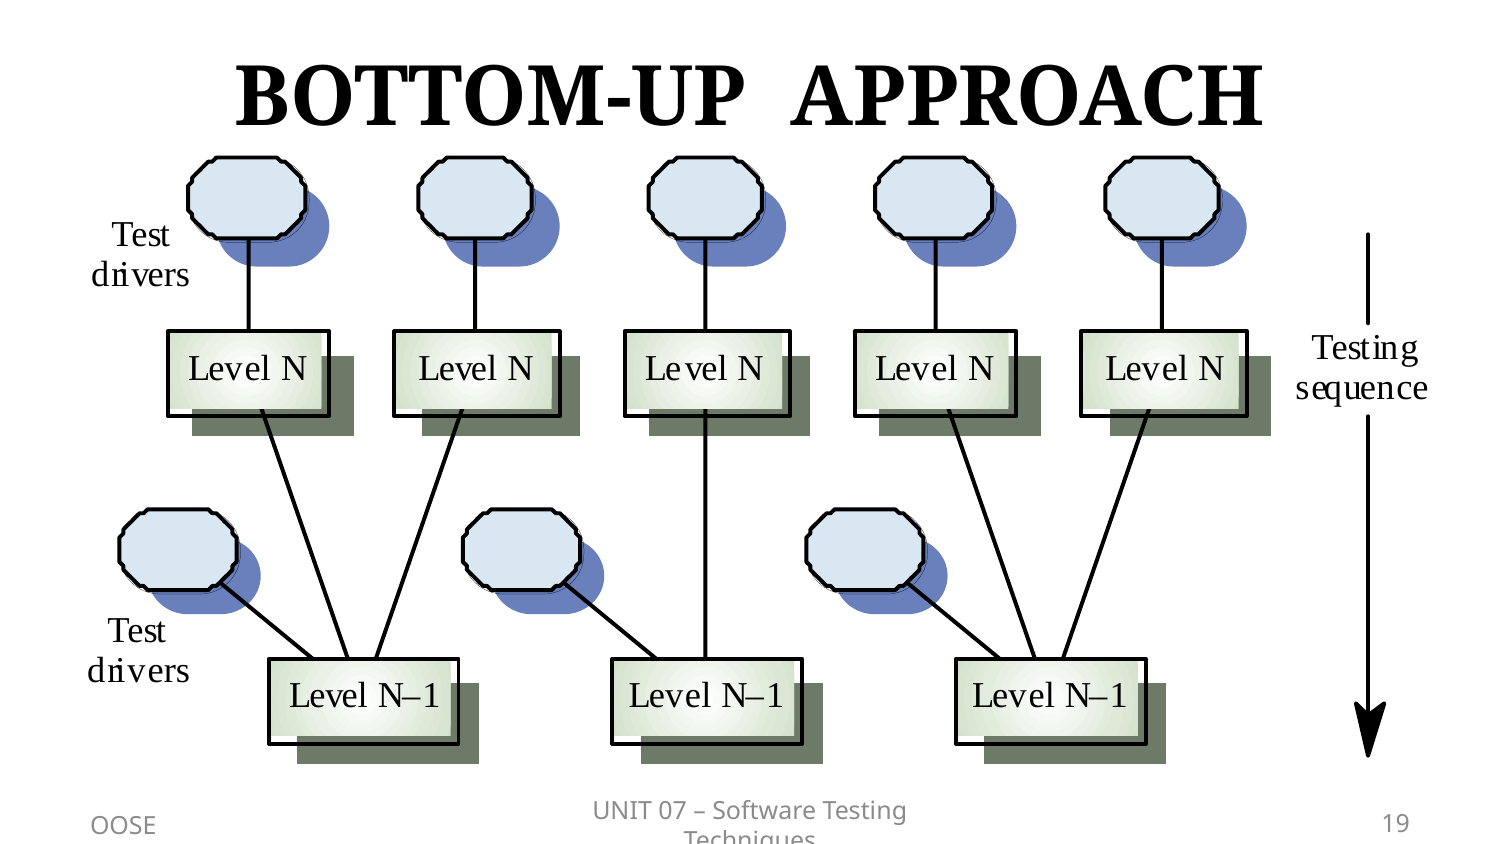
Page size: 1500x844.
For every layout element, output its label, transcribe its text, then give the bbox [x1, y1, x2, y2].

picture [70, 153, 1441, 768]
title BOTTOM-UP APPROACH [75, 23, 1425, 153]
